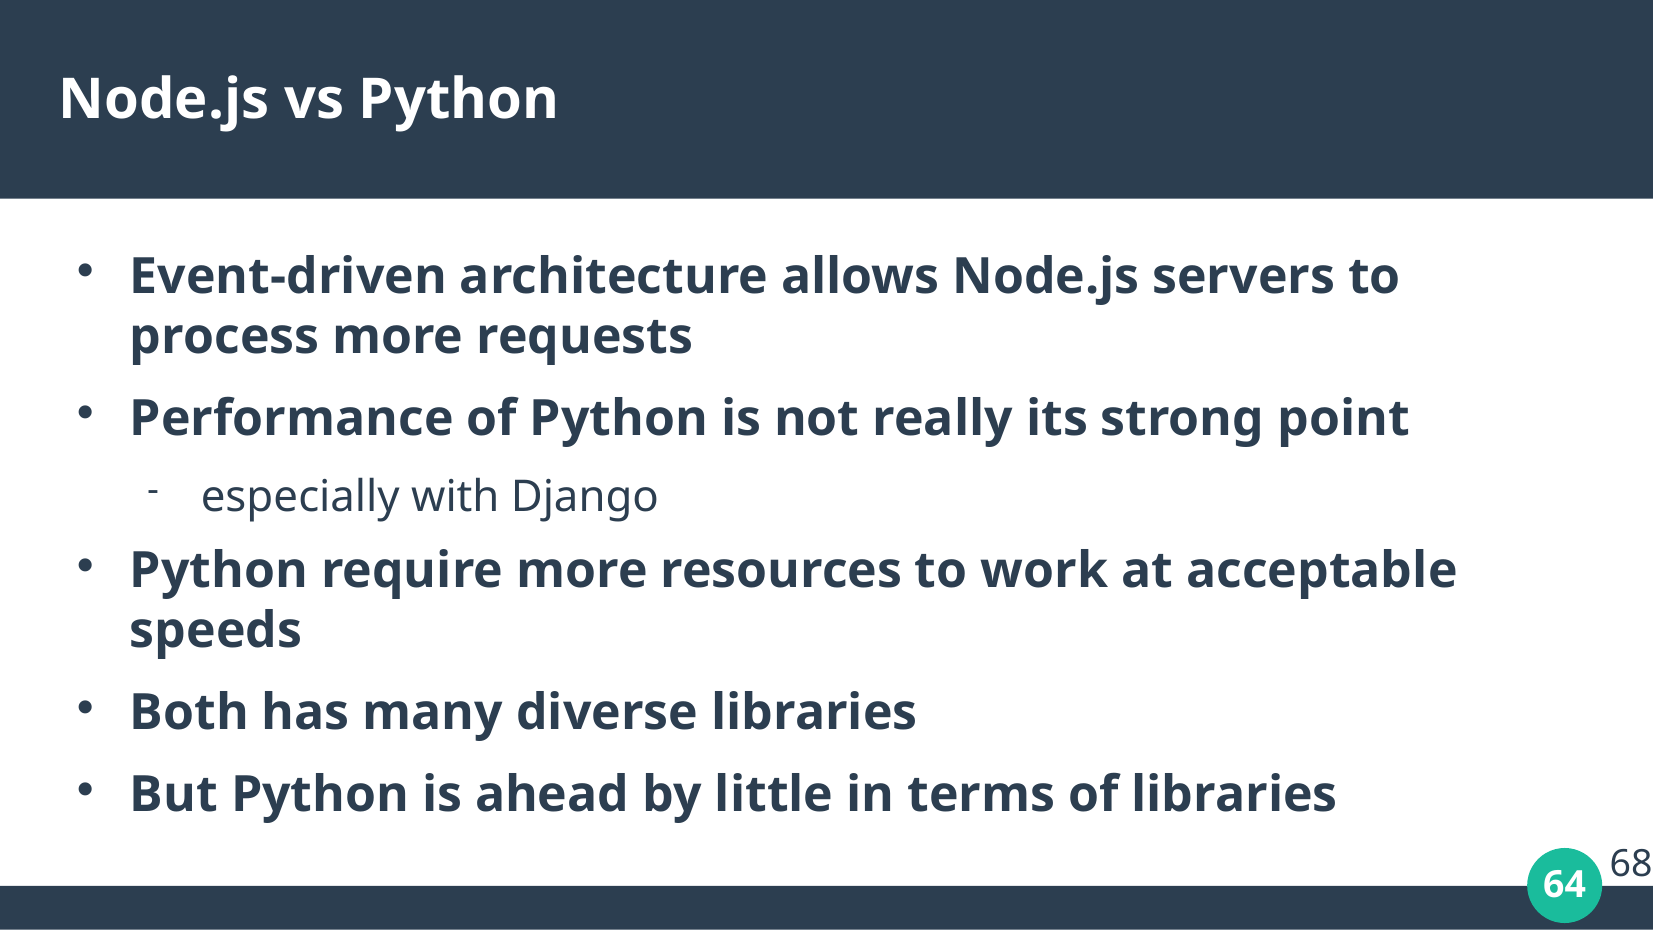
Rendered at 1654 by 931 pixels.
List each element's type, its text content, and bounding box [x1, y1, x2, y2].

text_box 68 [1588, 830, 1654, 899]
title Node.js vs Python [59, 37, 1594, 155]
list Event-driven architecture allows Node.js servers to process more requests Performance of Python is not really its strong point especially with Django Python require more resources to work at acceptable speeds Both has many diverse libraries But Python is ahead by little in terms of libraries [59, 243, 1594, 864]
